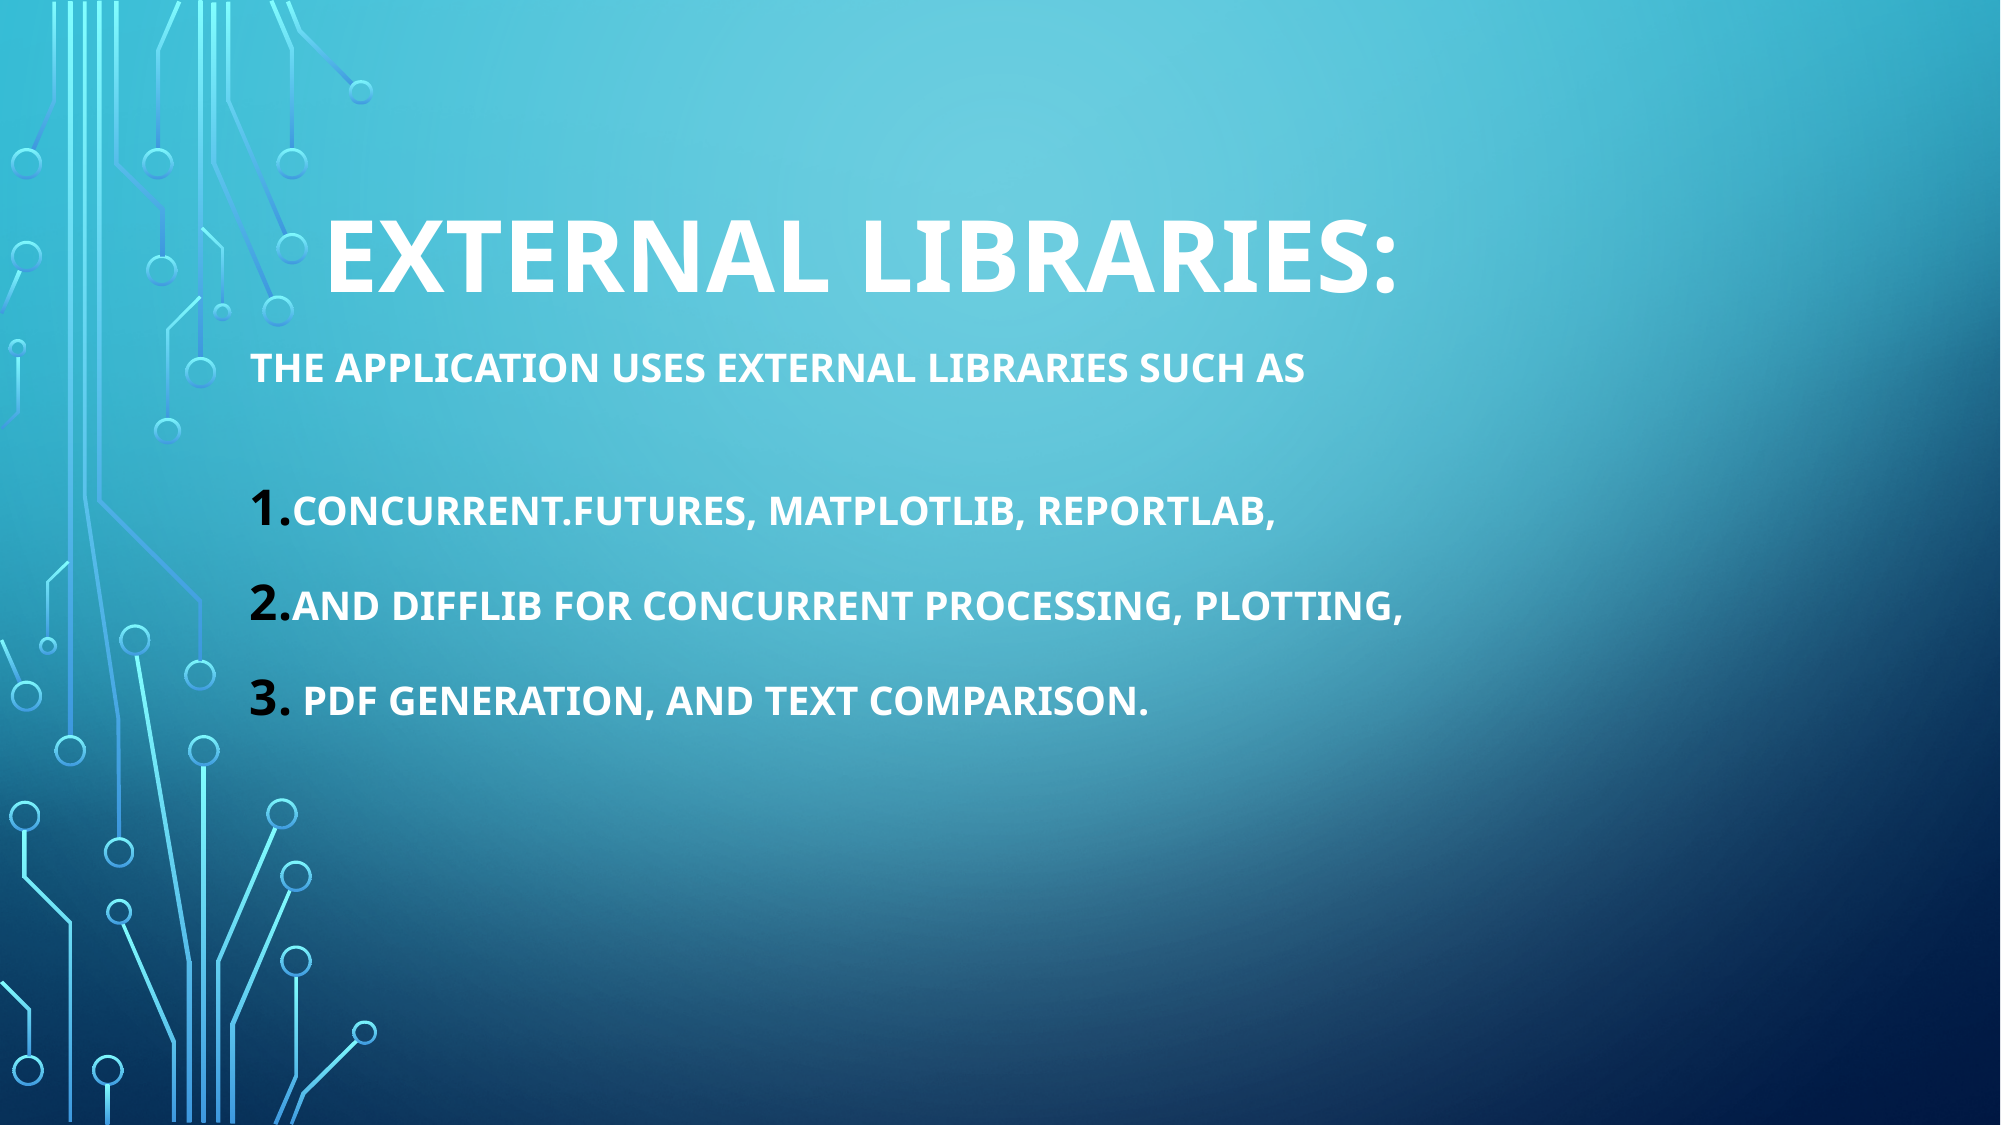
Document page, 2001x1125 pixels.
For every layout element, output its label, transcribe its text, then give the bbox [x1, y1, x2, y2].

title External Libraries: [307, 184, 1750, 322]
subtitle The application uses external libraries such as concurrent.futures, matplotlib, reportlab, and difflib for concurrent processing, plotting, PDF generation, and text comparison. [234, 340, 1690, 727]
